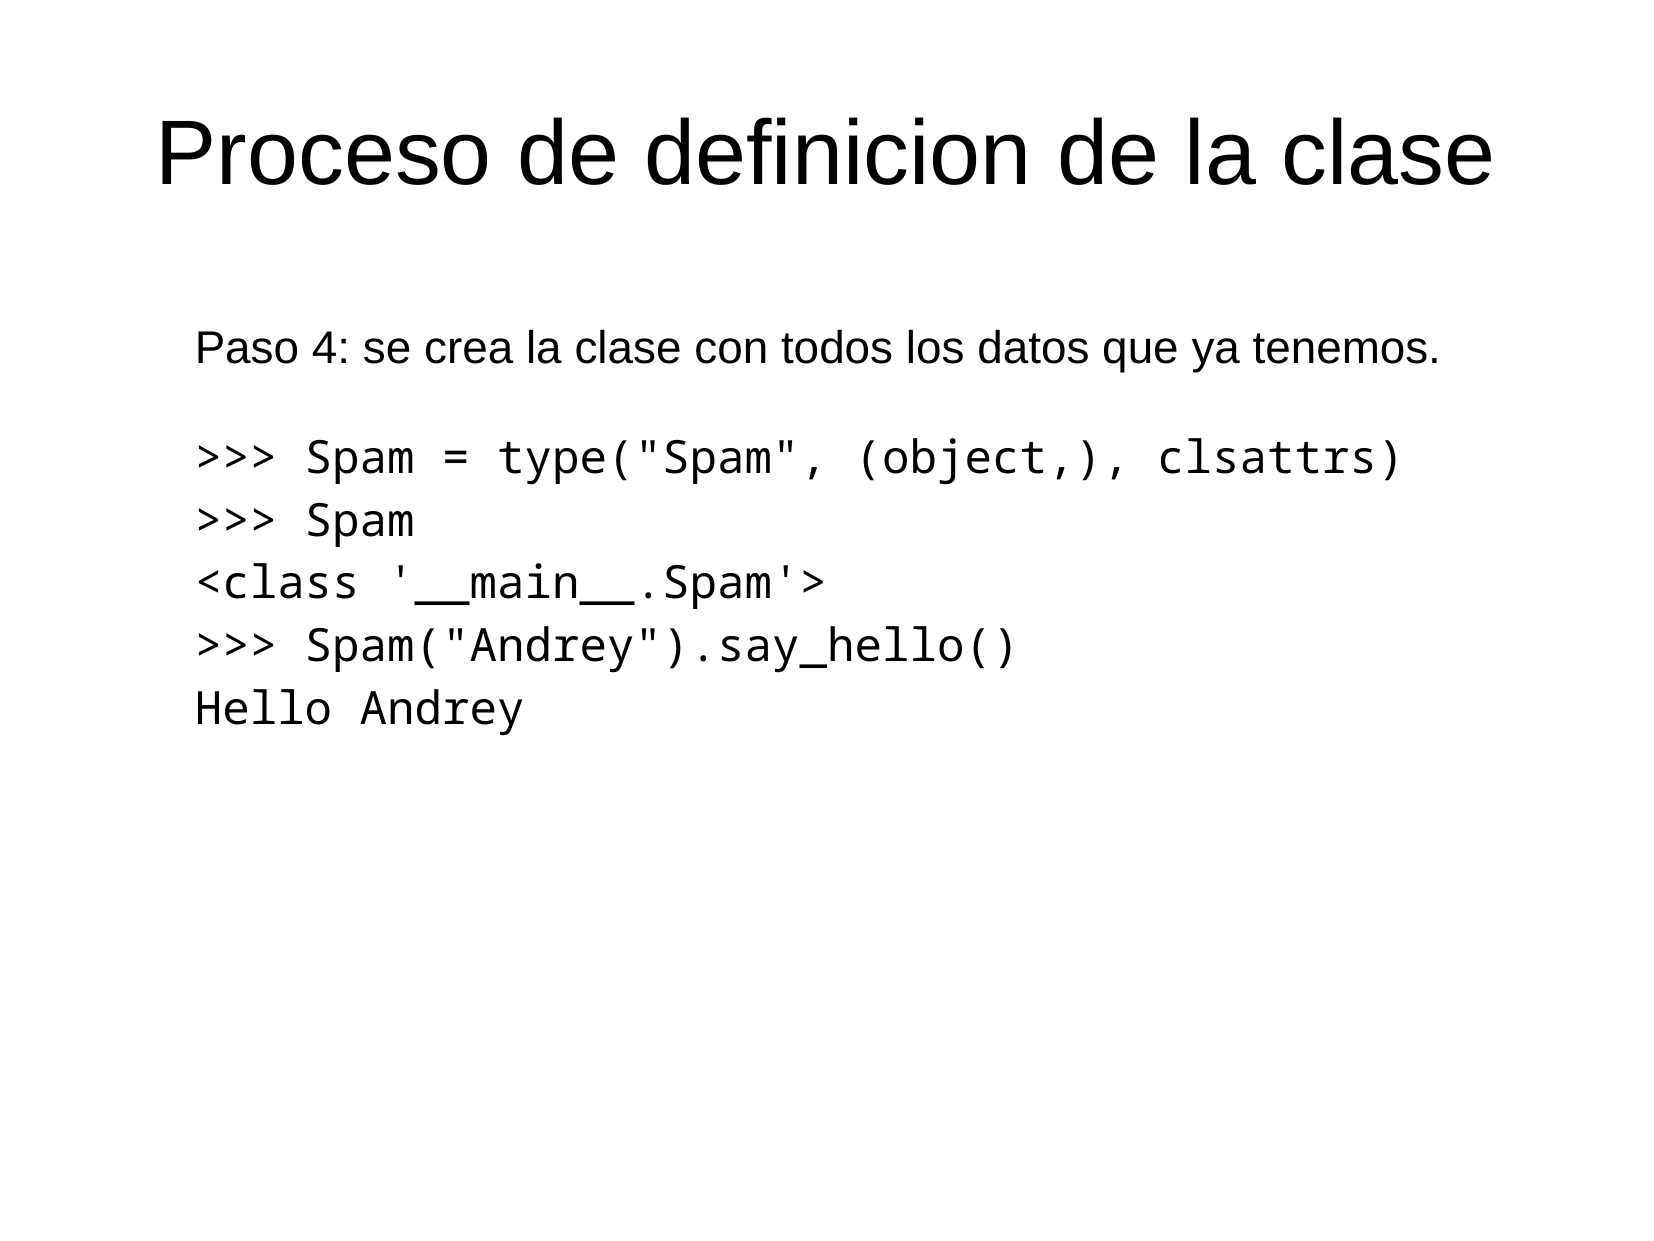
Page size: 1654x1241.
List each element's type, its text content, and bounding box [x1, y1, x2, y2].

title Proceso de definicion de la clase [82, 49, 1571, 257]
text_box Paso 4: se crea la clase con todos los datos que ya tenemos. >>> Spam = type("Spam", (object,), clsattrs) >>> Spam <class '__main__.Spam'> >>> Spam("Andrey").say_hello() Hello Andrey [180, 315, 1576, 753]
